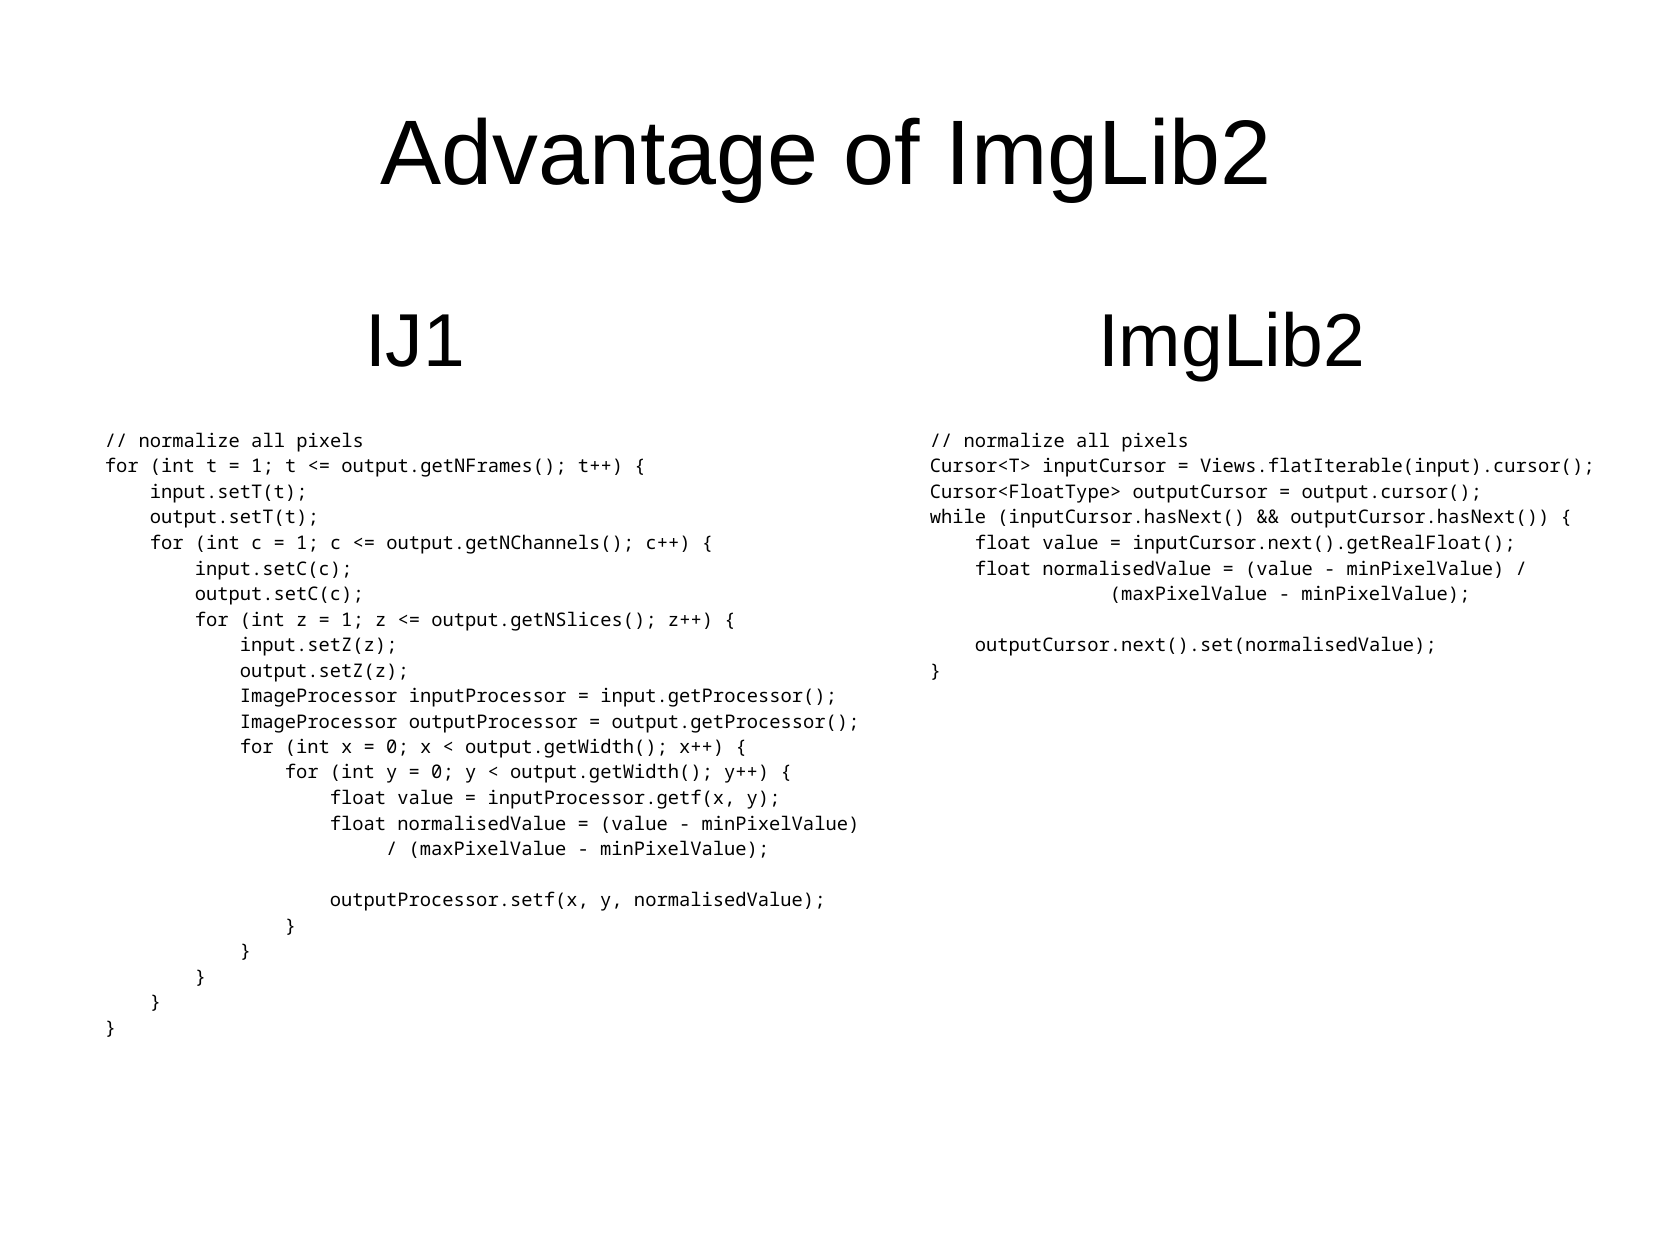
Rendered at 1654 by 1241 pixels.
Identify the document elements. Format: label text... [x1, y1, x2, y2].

text_box ImgLib2 [1083, 291, 1381, 391]
text_box IJ1 [350, 291, 481, 391]
text_box // normalize all pixels for (int t = 1; t <= output.getNFrames(); t++) { input.setT(t); output.setT(t); for (int c = 1; c <= output.getNChannels(); c++) { input.setC(c); output.setC(c); for (int z = 1; z <= output.getNSlices(); z++) { input.setZ(z); output.setZ(z); ImageProcessor inputProcessor = input.getProcessor(); ImageProcessor outputProcessor = output.getProcessor(); for (int x = 0; x < output.getWidth(); x++) { for (int y = 0; y < output.getWidth(); y++) { float value = inputProcessor.getf(x, y); float normalisedValue = (value - minPixelValue) / (maxPixelValue - minPixelValue); outputProcessor.setf(x, y, normalisedValue); } } } } } [90, 420, 885, 986]
text_box // normalize all pixels Cursor<T> inputCursor = Views.flatIterable(input).cursor(); Cursor<FloatType> outputCursor = output.cursor(); while (inputCursor.hasNext() && outputCursor.hasNext()) { float value = inputCursor.next().getRealFloat(); float normalisedValue = (value - minPixelValue) / (maxPixelValue - minPixelValue); outputCursor.next().set(normalisedValue); } [915, 420, 1609, 678]
title Advantage of ImgLib2 [82, 49, 1571, 257]
